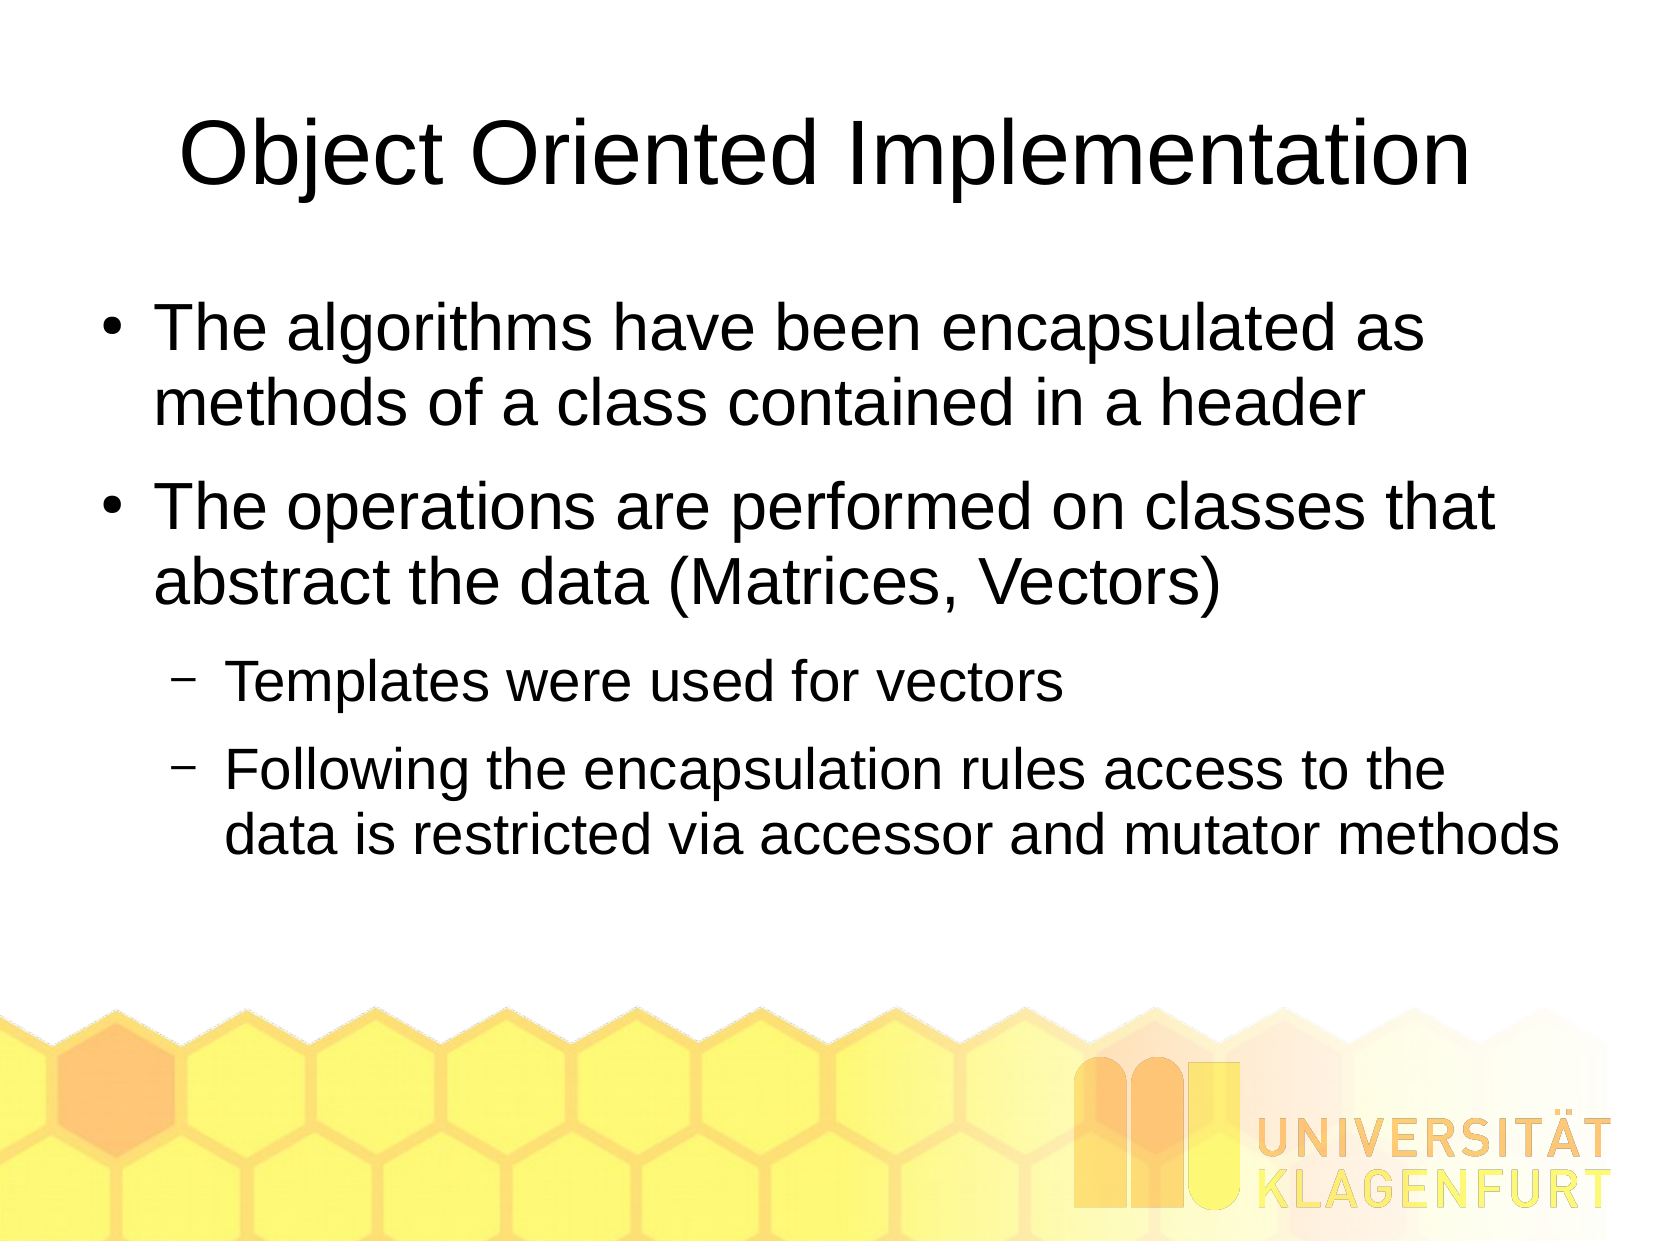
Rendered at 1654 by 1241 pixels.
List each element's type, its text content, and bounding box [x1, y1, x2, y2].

list The algorithms have been encapsulated as methods of a class contained in a header The operations are performed on classes that abstract the data (Matrices, Vectors) Templates were used for vectors Following the encapsulation rules access to the data is restricted via accessor and mutator methods [82, 290, 1571, 1010]
title Object Oriented Implementation [82, 49, 1571, 257]
picture [0, 1003, 1611, 1241]
